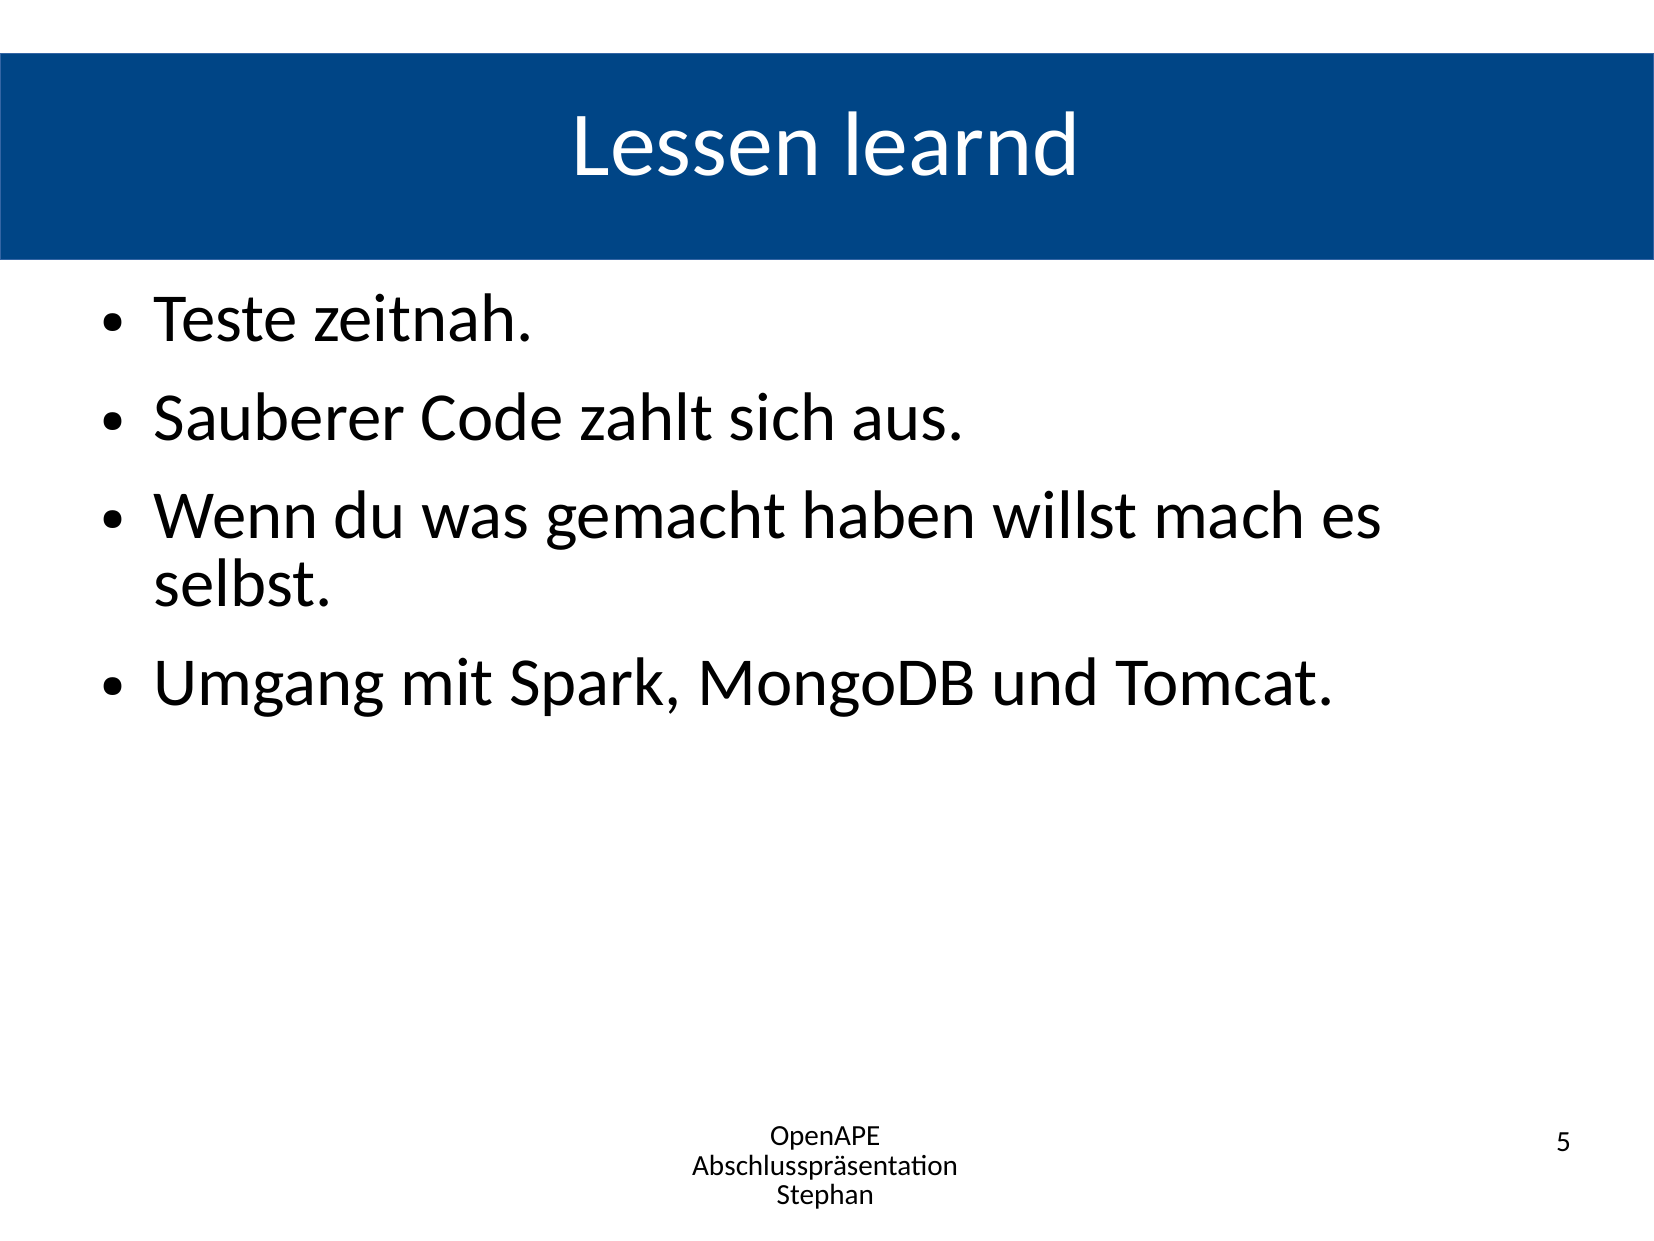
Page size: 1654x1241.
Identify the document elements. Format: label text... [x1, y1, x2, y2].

list Teste zeitnah. Sauberer Code zahlt sich aus. Wenn du was gemacht haben willst mach es selbst. Umgang mit Spark, MongoDB und Tomcat. [82, 290, 1571, 1010]
title Lessen learnd [82, 49, 1571, 257]
